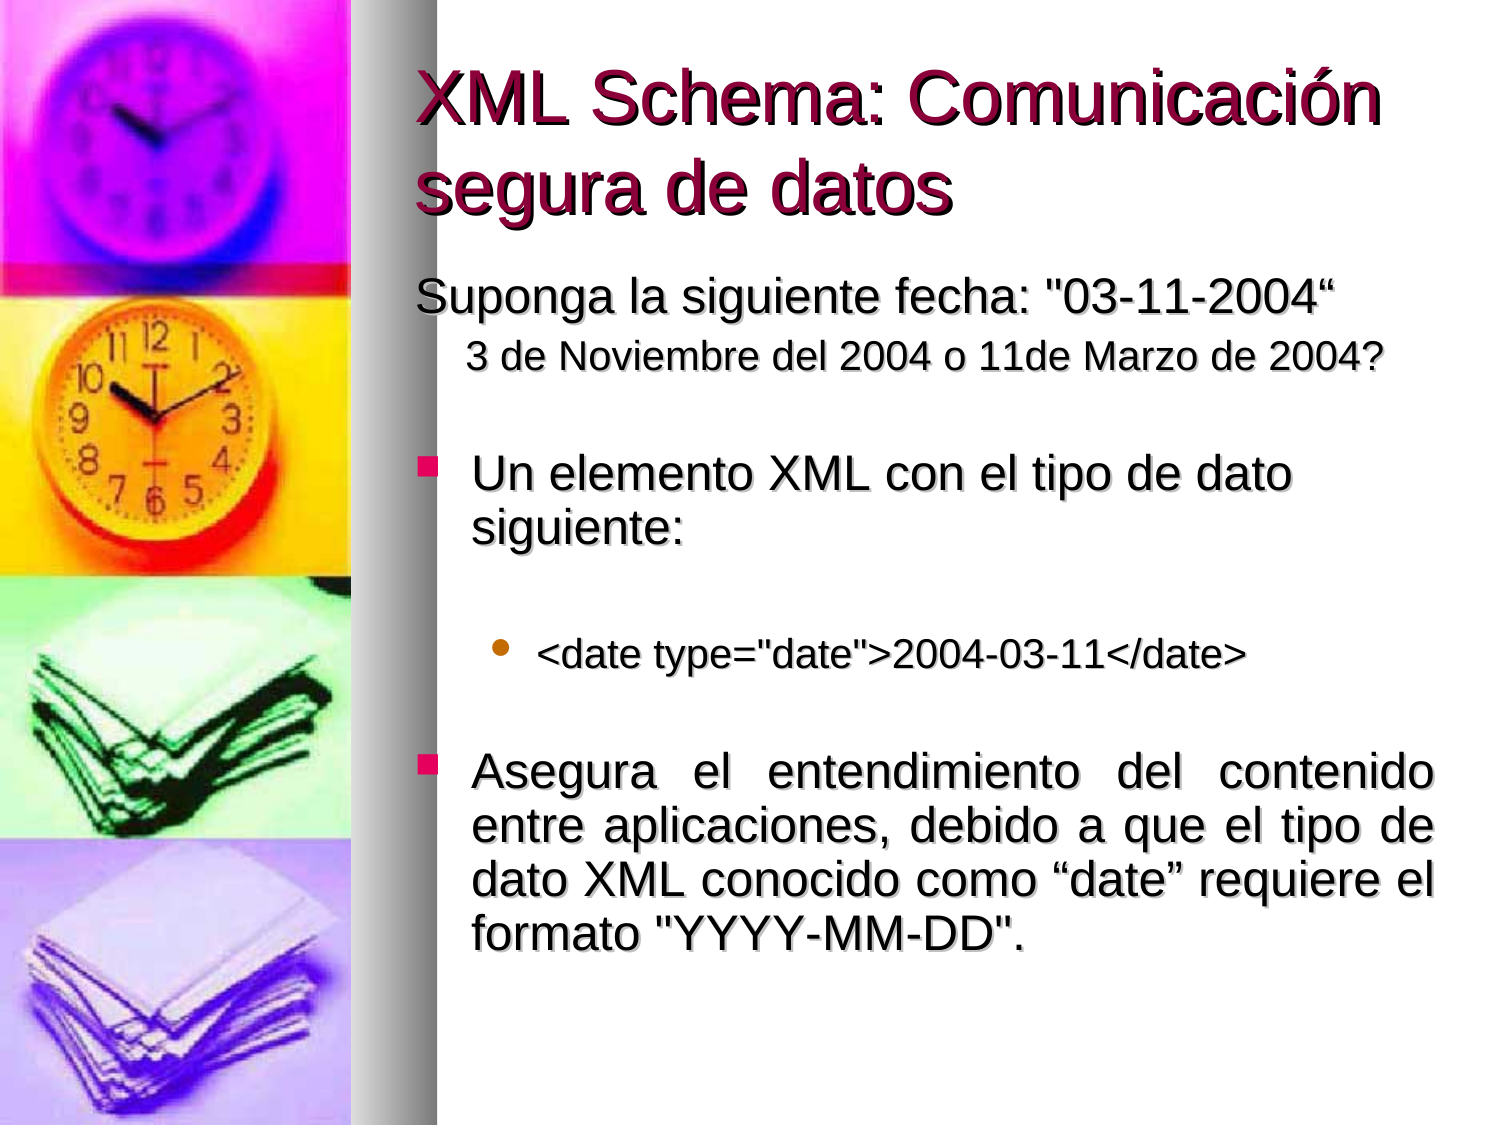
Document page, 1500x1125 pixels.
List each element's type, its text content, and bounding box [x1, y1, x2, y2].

picture [0, 0, 351, 1125]
title XML Schema: Comunicación segura de datos [399, 37, 1450, 238]
list Suponga la siguiente fecha: "03-11-2004“ 3 de Noviembre del 2004 o 11de Marzo de 2004? Un elemento XML con el tipo de dato siguiente: <date type="date">2004-03-11</date> Asegura el entendimiento del contenido entre aplicaciones, debido a que el tipo de dato XML conocido como “date” requiere el formato "YYYY-MM-DD". [399, 262, 1450, 1000]
